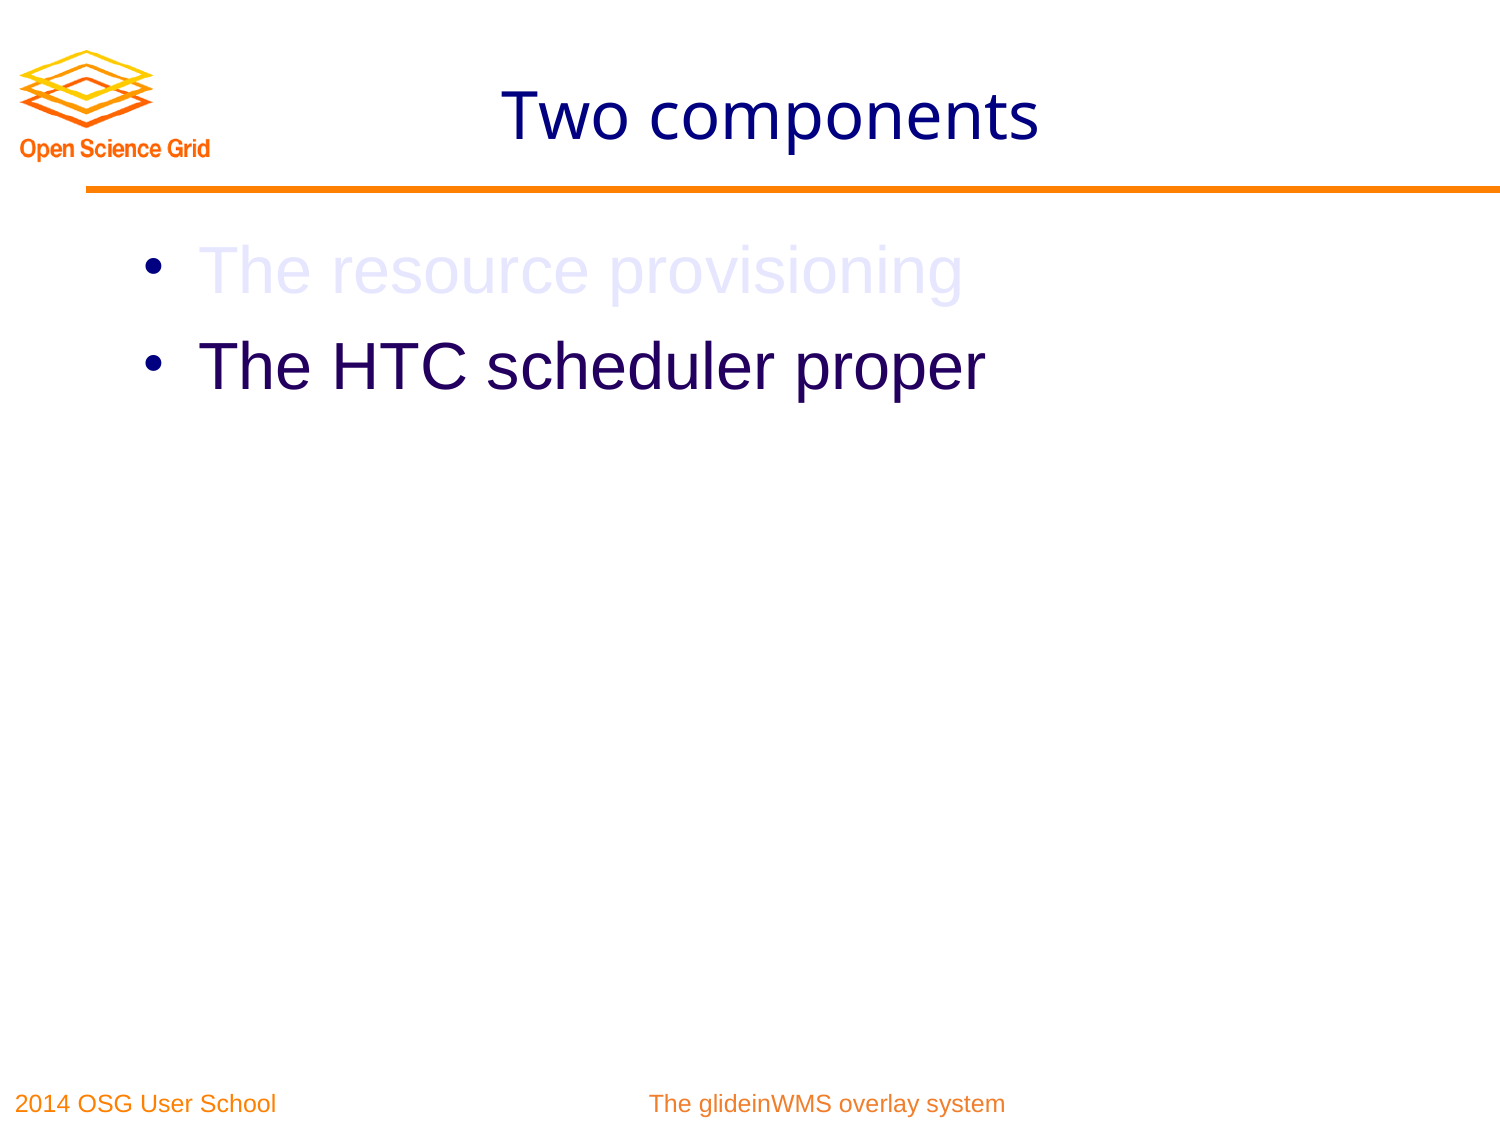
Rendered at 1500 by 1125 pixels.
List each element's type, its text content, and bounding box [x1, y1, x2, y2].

title Two components [201, 18, 1342, 207]
picture [0, 27, 201, 179]
list The resource provisioning The HTC scheduler proper [127, 218, 1403, 1007]
